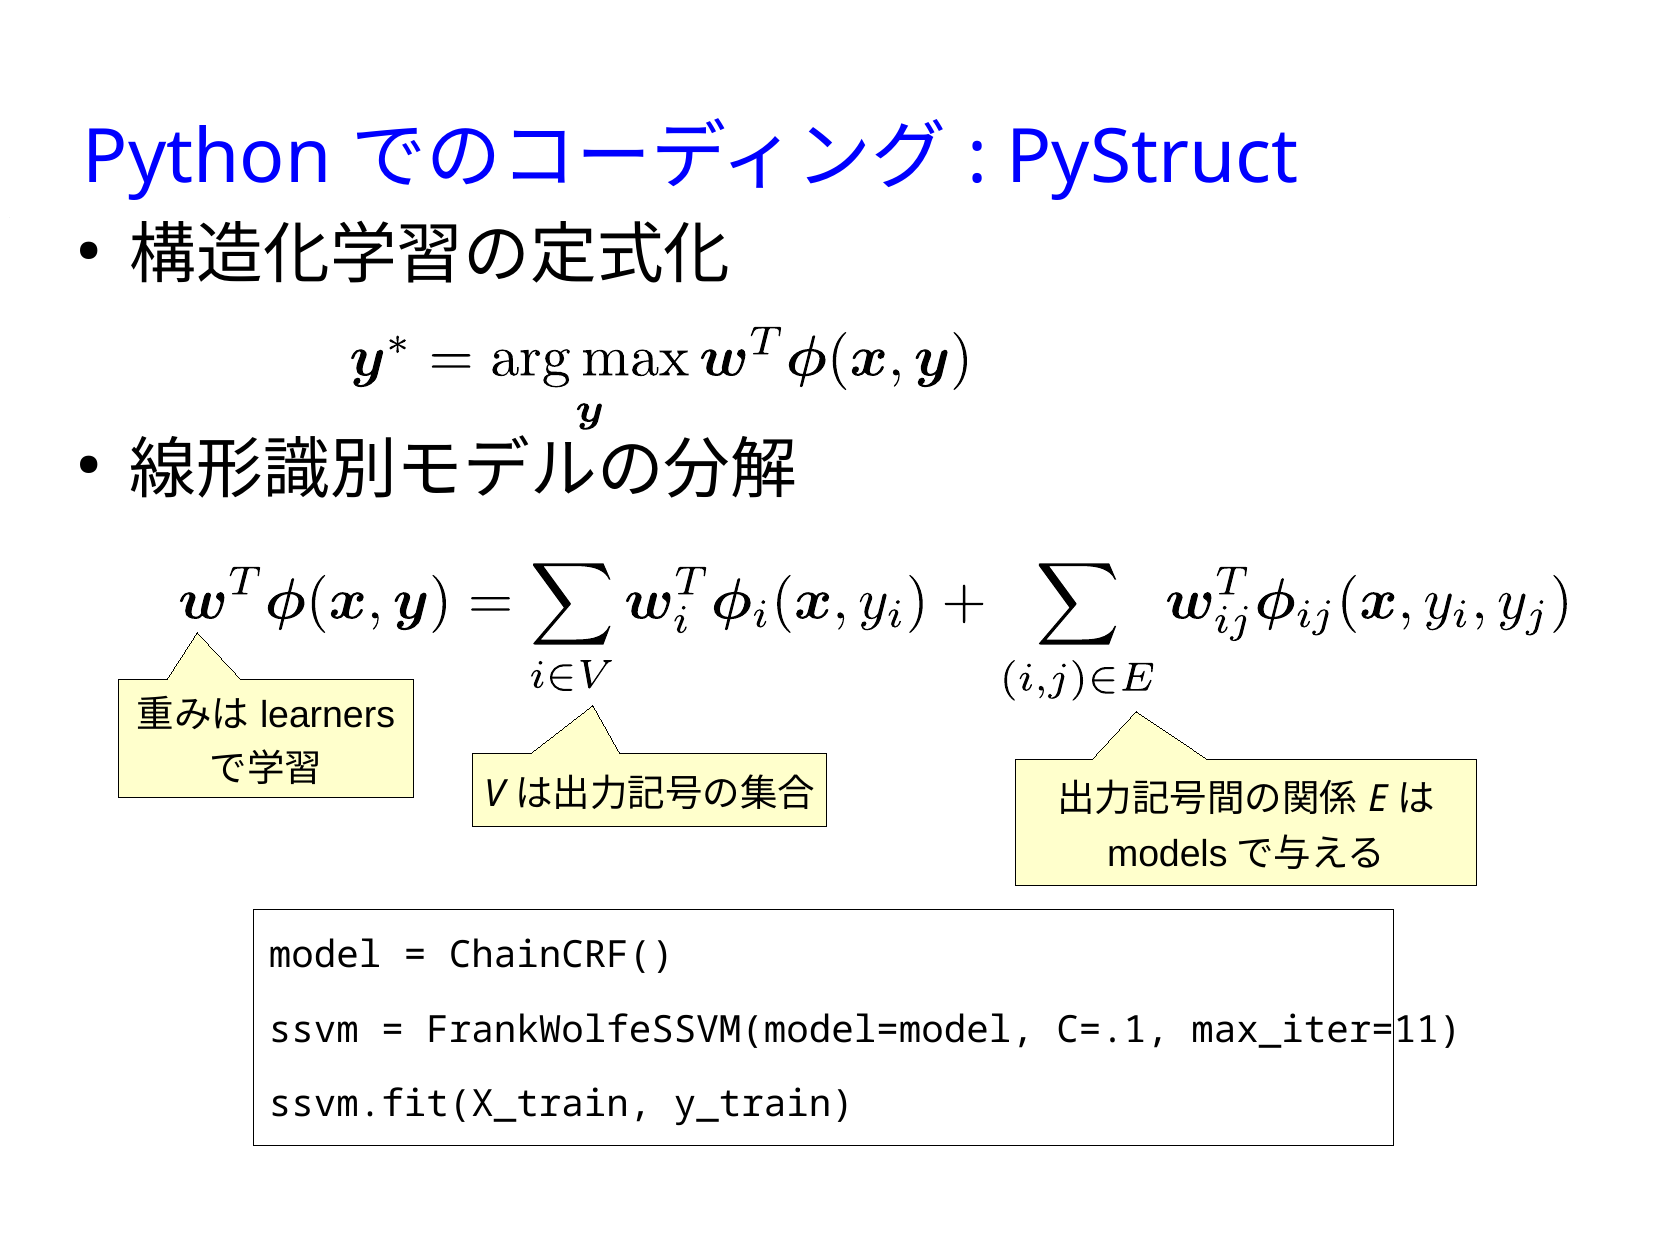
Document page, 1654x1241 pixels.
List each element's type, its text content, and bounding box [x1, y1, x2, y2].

text_box model = ChainCRF() ssvm = FrankWolfeSSVM(model=model, C=.1, max_iter=11) ssvm.fit(X_train, y_train) [253, 909, 1394, 1146]
picture [175, 561, 1569, 703]
list 構造化学習の定式化 線形識別モデルの分解 [59, 206, 1548, 1126]
text_box Vは出力記号の集合 [472, 705, 827, 827]
text_box 出力記号間の関係Eは modelsで与える [1015, 711, 1477, 886]
title Pythonでのコーディング: PyStruct [82, 49, 1571, 257]
picture [347, 324, 970, 432]
text_box 重みはlearners で学習 [118, 632, 414, 798]
